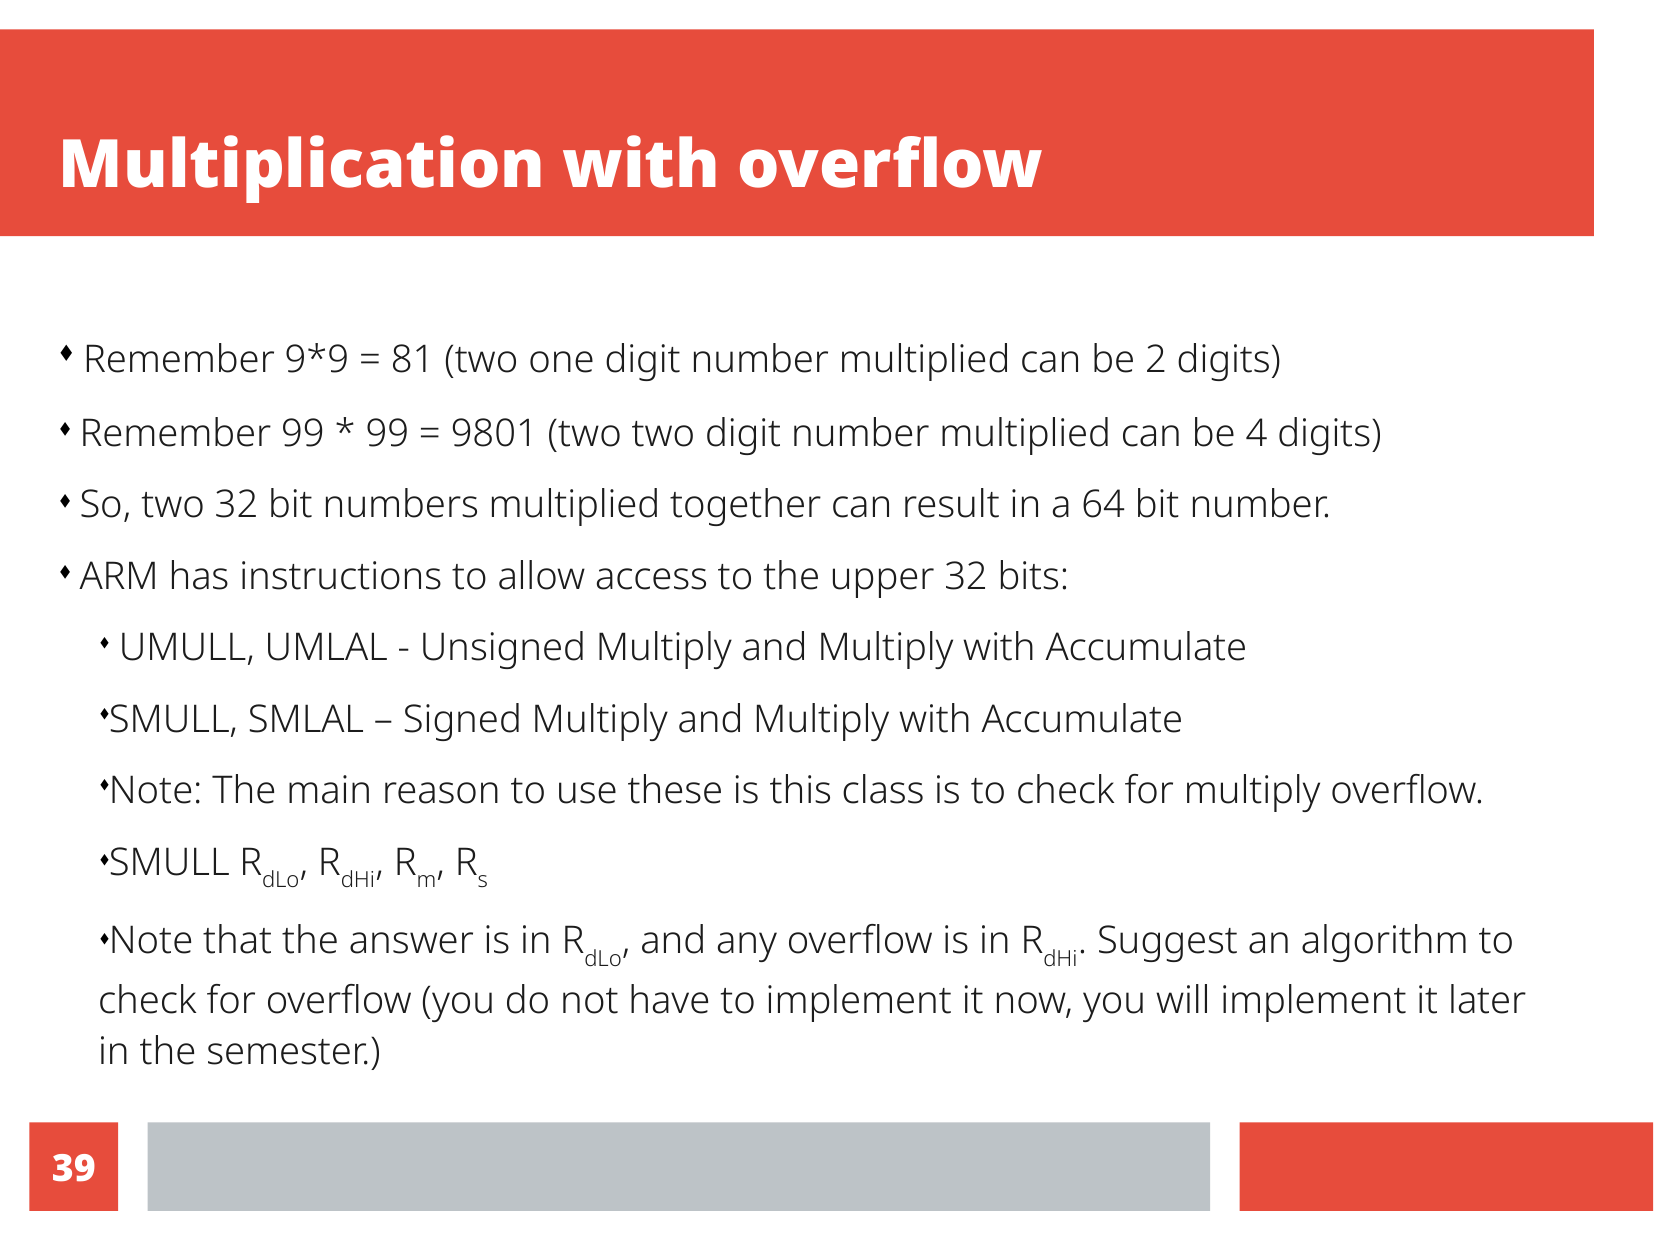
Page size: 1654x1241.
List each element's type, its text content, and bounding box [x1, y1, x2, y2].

list Remember 9*9 = 81 (two one digit number multiplied can be 2 digits) Remember 99 * 99 = 9801 (two two digit number multiplied can be 4 digits) So, two 32 bit numbers multiplied together can result in a 64 bit number. ARM has instructions to allow access to the upper 32 bits: UMULL, UMLAL - Unsigned Multiply and Multiply with Accumulate SMULL, SMLAL – Signed Multiply and Multiply with Accumulate Note: The main reason to use these is this class is to check for multiply overflow. SMULL RdLo, RdHi, Rm, Rs Note that the answer is in RdLo, and any overflow is in RdHi. Suggest an algorithm to check for overflow (you do not have to implement it now, you will implement it later in the semester.) [58, 324, 1565, 1093]
title Multiplication with overflow [58, 59, 1594, 207]
